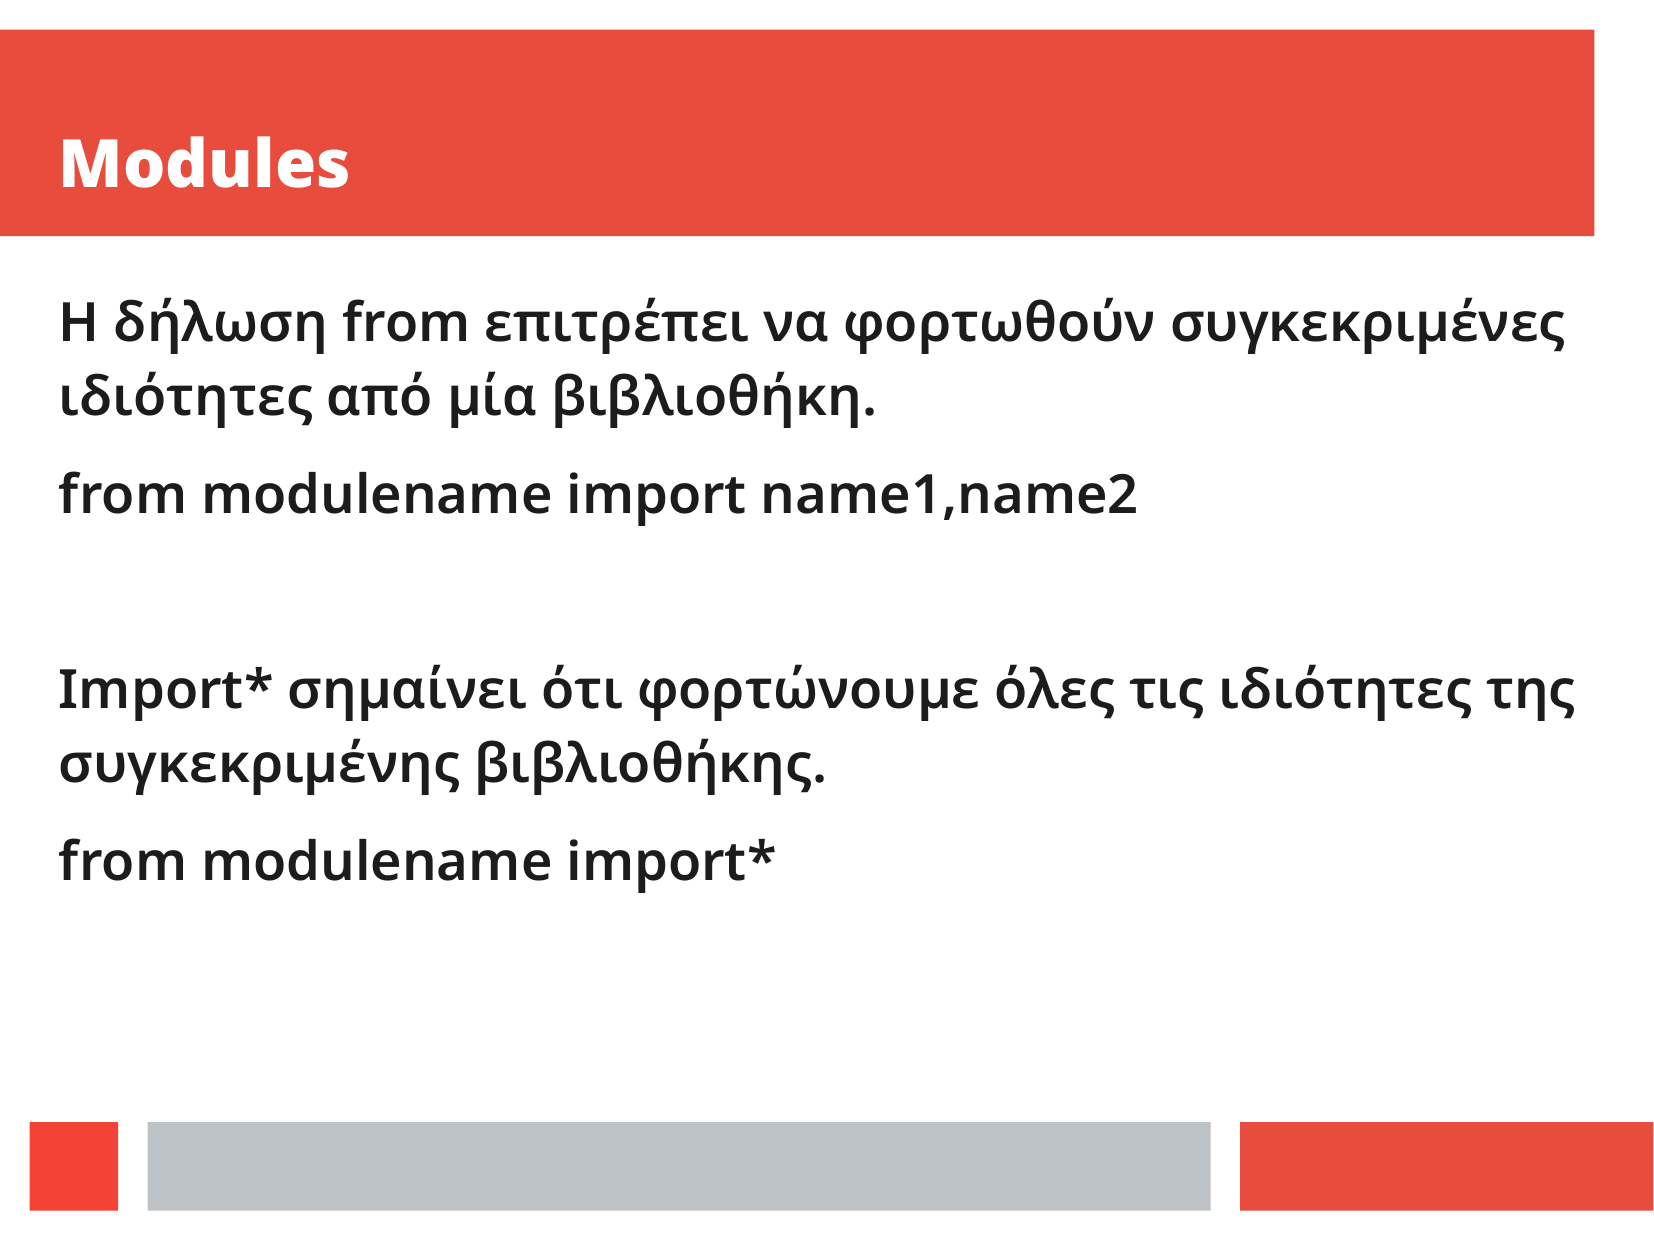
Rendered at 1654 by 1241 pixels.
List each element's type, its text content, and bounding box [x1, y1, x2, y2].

list H δήλωση from επιτρέπει να φορτωθούν συγκεκριμένες ιδιότητες από μία βιβλιοθήκη. from modulename import name1,name2 Import* σημαίνει ότι φορτώνουμε όλες τις ιδιότητες της συγκεκριμένης βιβλιοθήκης. from modulename import* [59, 283, 1619, 1093]
title Modules [59, 59, 1595, 207]
